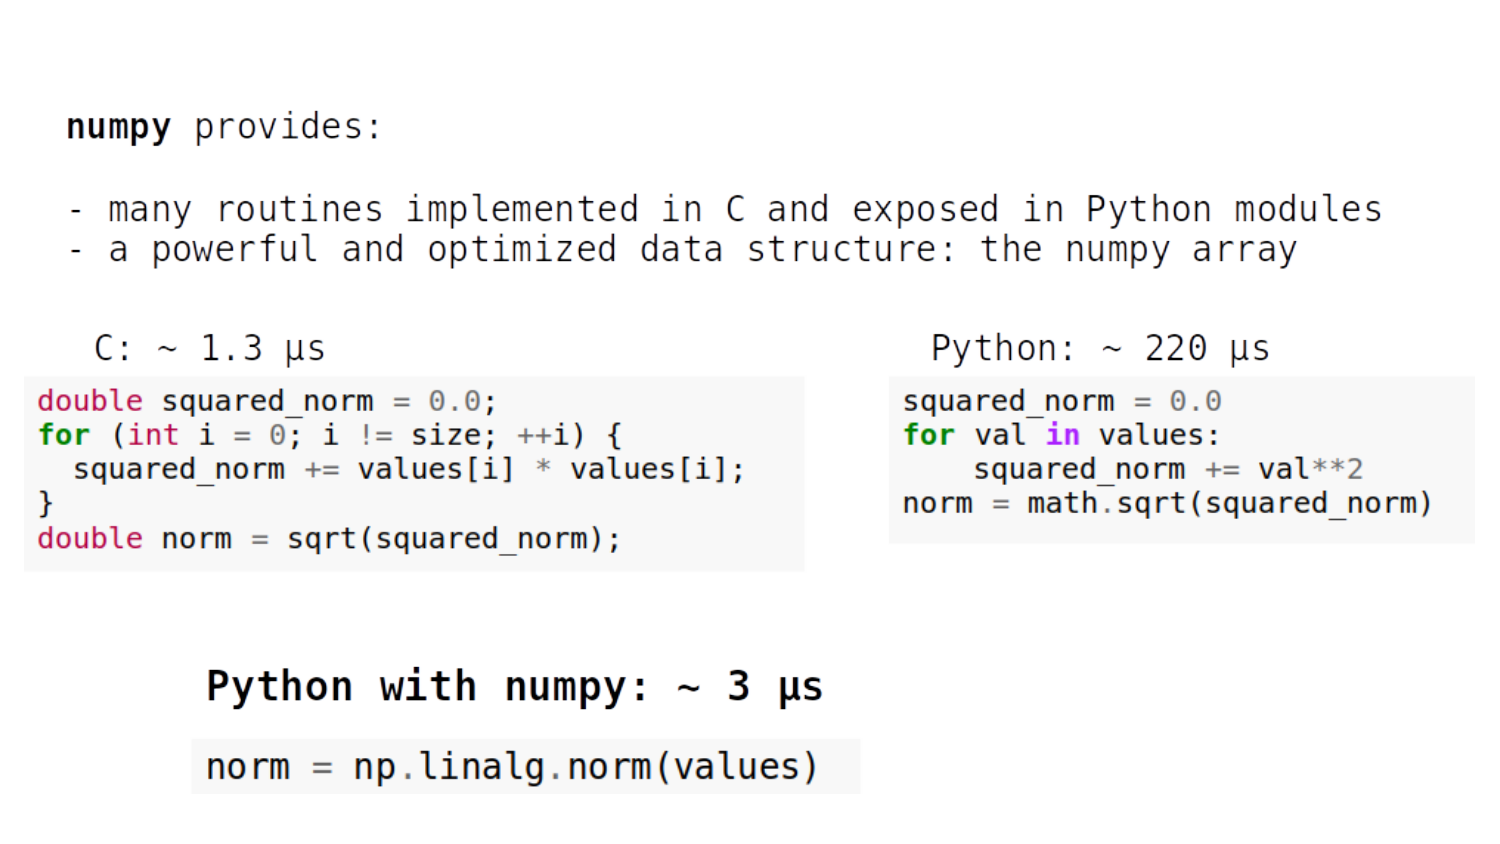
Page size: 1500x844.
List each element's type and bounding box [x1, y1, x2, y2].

picture [24, 99, 1475, 794]
